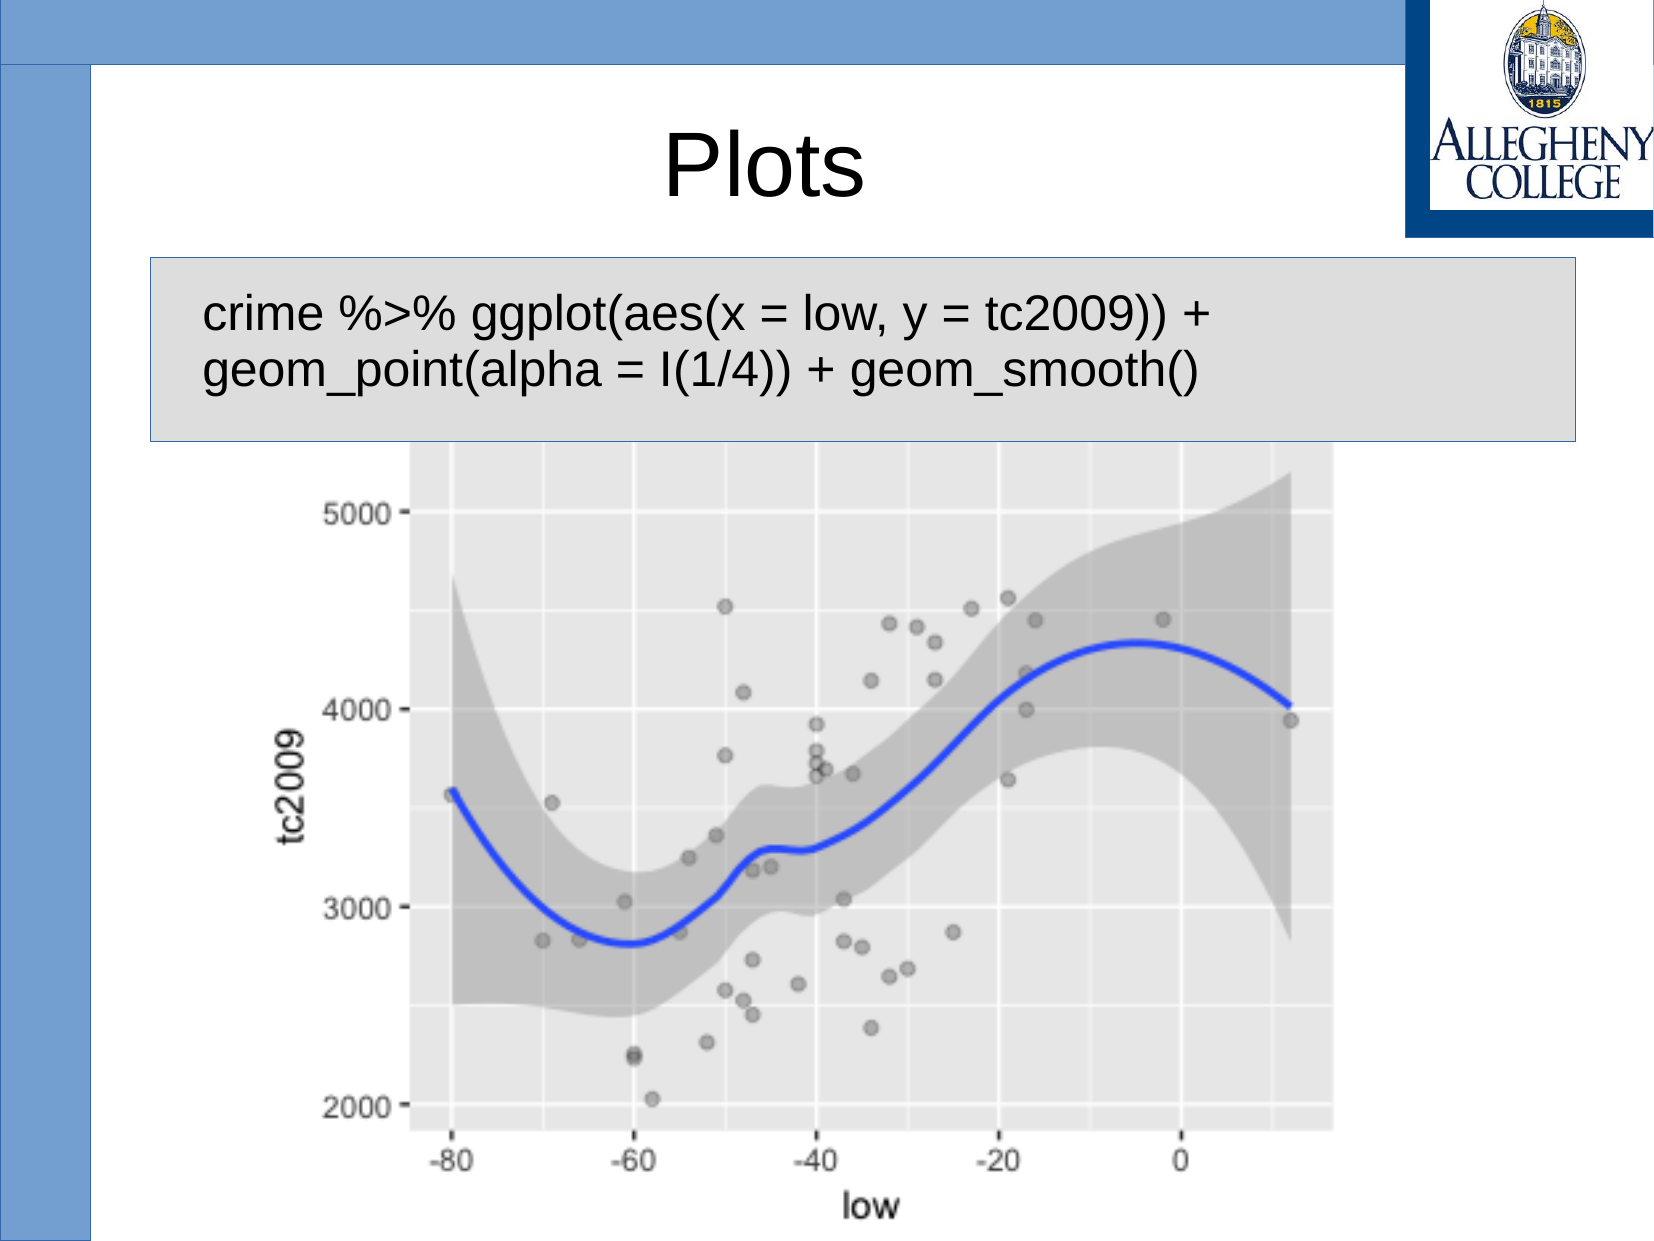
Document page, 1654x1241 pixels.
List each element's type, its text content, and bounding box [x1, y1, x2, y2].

text_box [0, 0, 1654, 1241]
picture [257, 457, 1353, 1238]
list crime %>% ggplot(aes(x = low, y = tc2009)) + geom_point(alpha = I(1/4)) + geom_smooth() [129, 283, 1619, 457]
picture [1430, 0, 1654, 210]
text_box [150, 257, 1576, 283]
title Plots [118, 65, 1412, 269]
